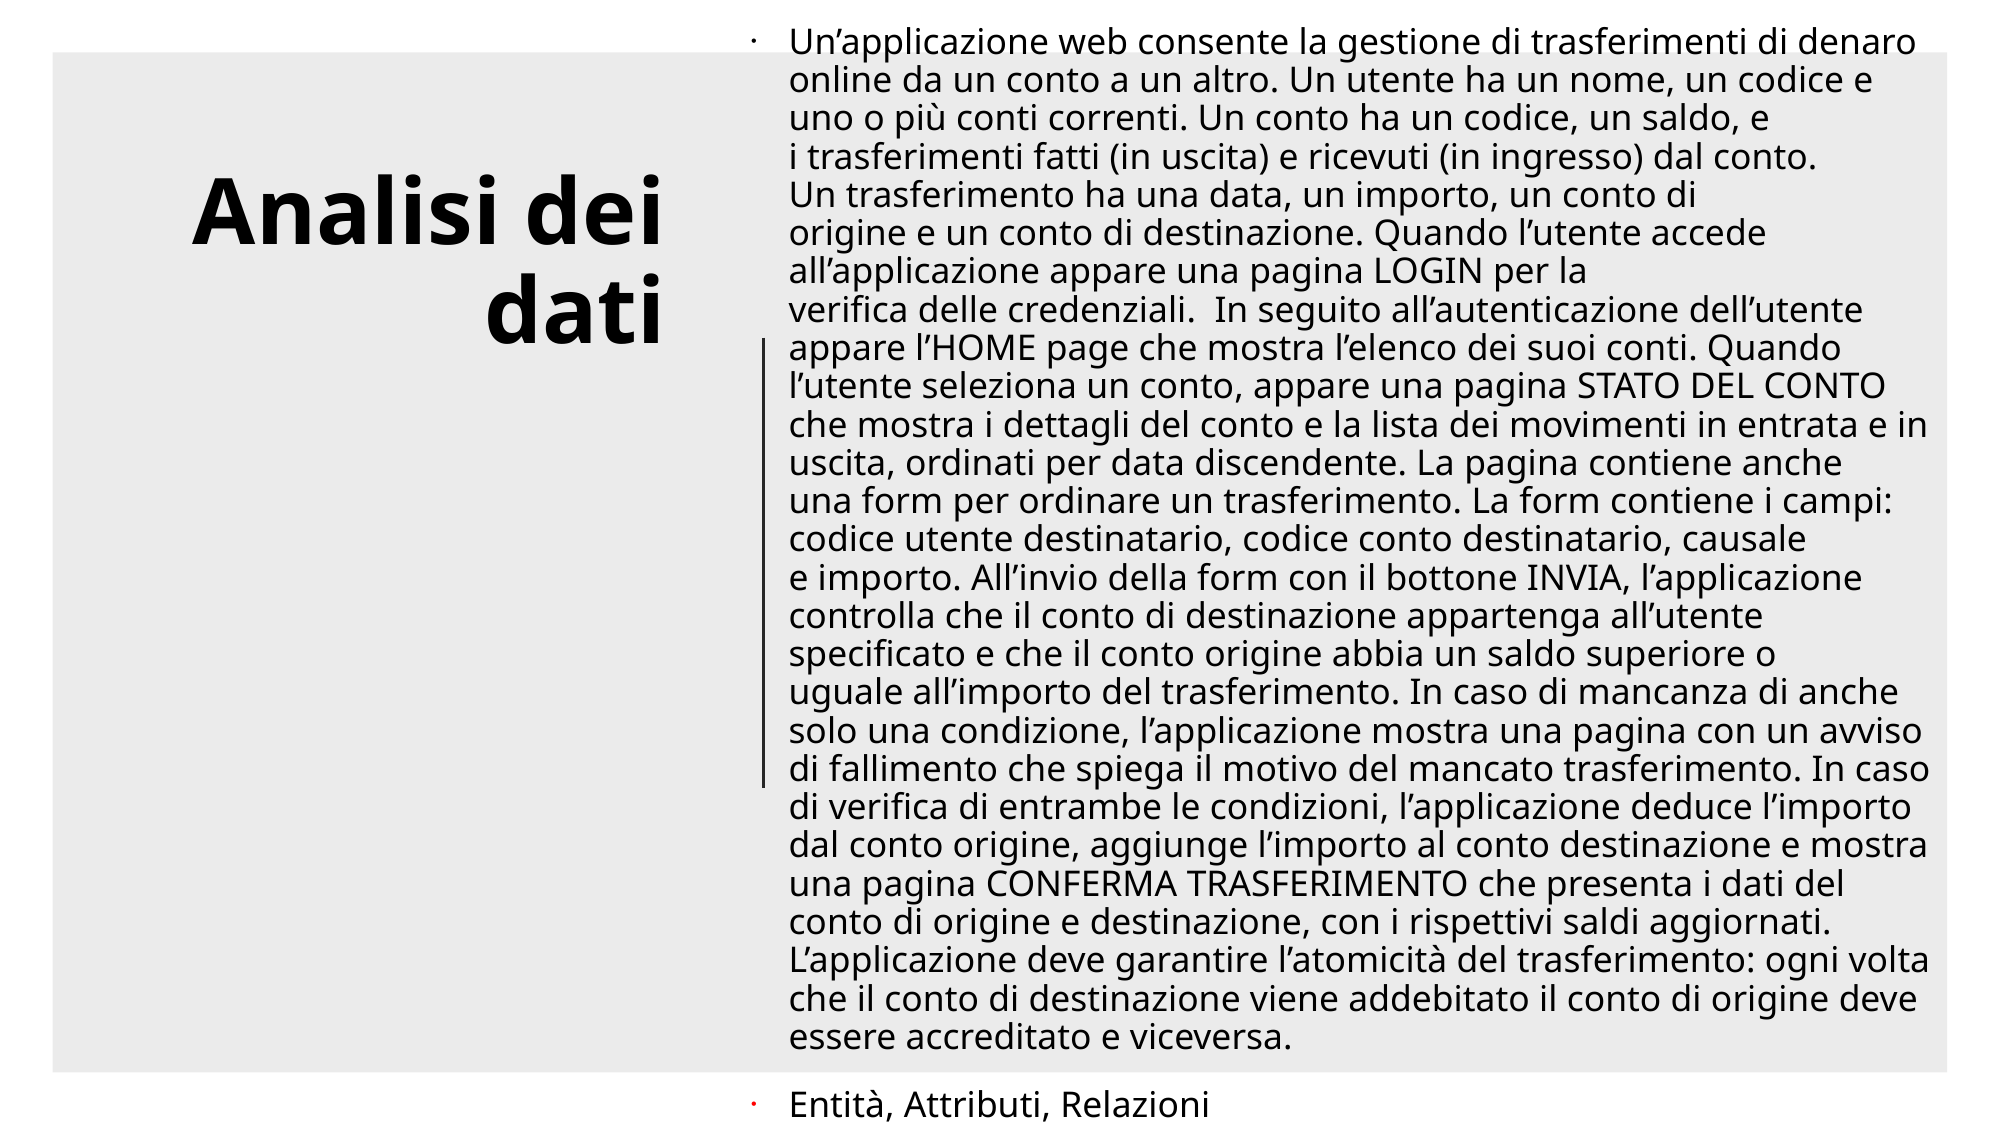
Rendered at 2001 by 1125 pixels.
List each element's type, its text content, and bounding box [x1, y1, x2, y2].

text_box [1283, 152, 1293, 158]
text_box [887, 152, 897, 158]
text_box [965, 152, 975, 158]
text_box [1353, 152, 1363, 158]
title Analisi dei dati [106, 158, 681, 967]
text_box [1791, 152, 1802, 167]
text_box [1735, 152, 1746, 167]
text_box [932, 152, 941, 169]
text_box [1616, 152, 1627, 167]
text_box [1465, 152, 1475, 169]
text_box [986, 152, 996, 169]
text_box [1505, 152, 1515, 169]
text_box [1679, 160, 1688, 167]
text_box [1135, 152, 1145, 169]
text_box [944, 152, 953, 169]
text_box [838, 160, 847, 167]
text_box [1243, 160, 1252, 167]
text_box [1562, 152, 1572, 158]
text_box [1657, 152, 1668, 167]
text_box [1050, 160, 1059, 167]
list Un’applicazione web consente la gestione di trasferimenti di denaro online da un conto a un altro. Un utente ha un nome, un codice e uno o più conti correnti. Un conto ha un codice, un saldo, e i trasferimenti fatti (in uscita) e ricevuti (in ingresso) dal conto. Un trasferimento ha una data, un importo, un conto di origine e un conto di destinazione. Quando l’utente accede all’applicazione appare una pagina LOGIN per la verifica delle credenziali. In seguito all’autenticazione dell’utente appare l’HOME page che mostra l’elenco dei suoi conti. Quando l’utente seleziona un conto, appare una pagina STATO DEL CONTO che mostra i dettagli del conto e la lista dei movimenti in entrata e in uscita, ordinati per data discendente. La pagina contiene anche una form per ordinare un trasferimento. La form contiene i campi: codice utente destinatario, codice conto destinatario, causale e importo. All’invio della form con il bottone INVIA, l’applicazione controlla che il conto di destinazione appartenga all’utente specificato e che il conto origine abbia un saldo superiore o uguale all’importo del trasferimento. In caso di mancanza di anche solo una condizione, l’applicazione mostra una pagina con un avviso di fallimento che spiega il motivo del mancato trasferimento. In caso di verifica di entrambe le condizioni, l’applicazione deduce l’importo dal conto origine, aggiunge l’importo al conto destinazione e mostra una pagina CONFERMA TRASFERIMENTO che presenta i dati del conto di origine e destinazione, con i rispettivi saldi aggiornati. L’applicazione deve garantire l’atomicità del trasferimento: ogni volta che il conto di destinazione viene addebitato il conto di origine deve essere accreditato e viceversa. Entità, Attributi, Relazioni [736, 169, 1957, 979]
text_box [52, 52, 1948, 1073]
text_box [1757, 152, 1767, 169]
text_box [1526, 152, 1537, 167]
